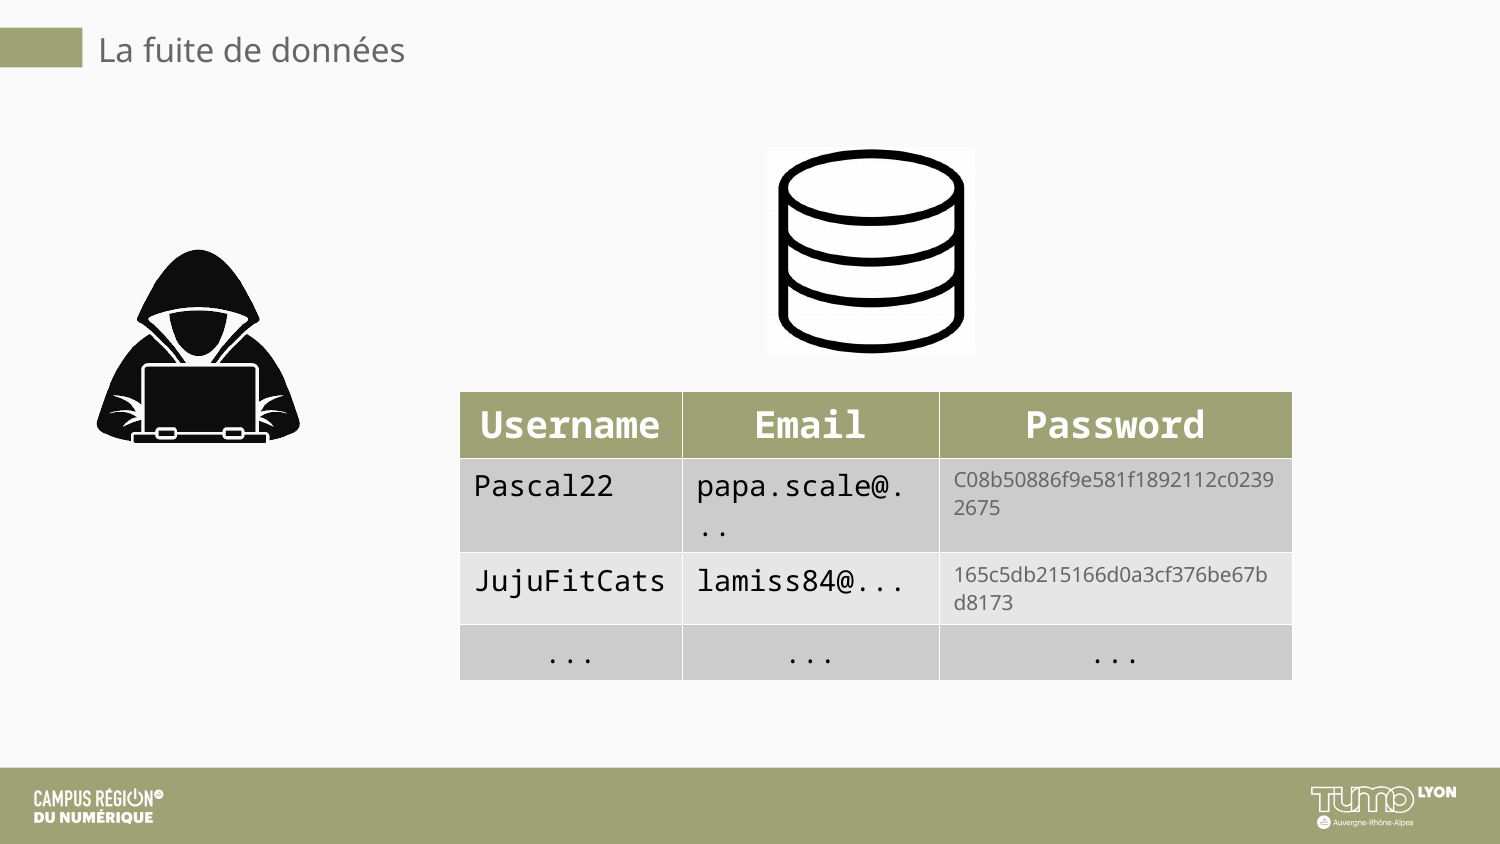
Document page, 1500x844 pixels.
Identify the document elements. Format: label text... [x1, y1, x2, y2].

picture [767, 147, 975, 355]
table_cell ... [460, 625, 682, 680]
table_header Password [940, 392, 1292, 458]
table_cell Pascal22 [460, 459, 682, 552]
text_box [0, 27, 83, 68]
table_cell ... [940, 625, 1292, 680]
table_header Email [683, 392, 939, 458]
table_cell papa.scale@... [683, 459, 939, 552]
table_cell lamiss84@... [683, 553, 939, 624]
text_box [0, 767, 1500, 844]
table_cell JujuFitCats [460, 553, 682, 624]
table_cell 165c5db215166d0a3cf376be67bd8173 [940, 553, 1292, 624]
text_box La fuite de données [83, 4, 1396, 95]
picture [1311, 786, 1456, 829]
table_cell C08b50886f9e581f1892112c02392675 [940, 459, 1292, 552]
table_header Username [460, 392, 682, 458]
table_cell ... [683, 625, 939, 680]
picture [17, 773, 172, 840]
picture [88, 236, 308, 456]
